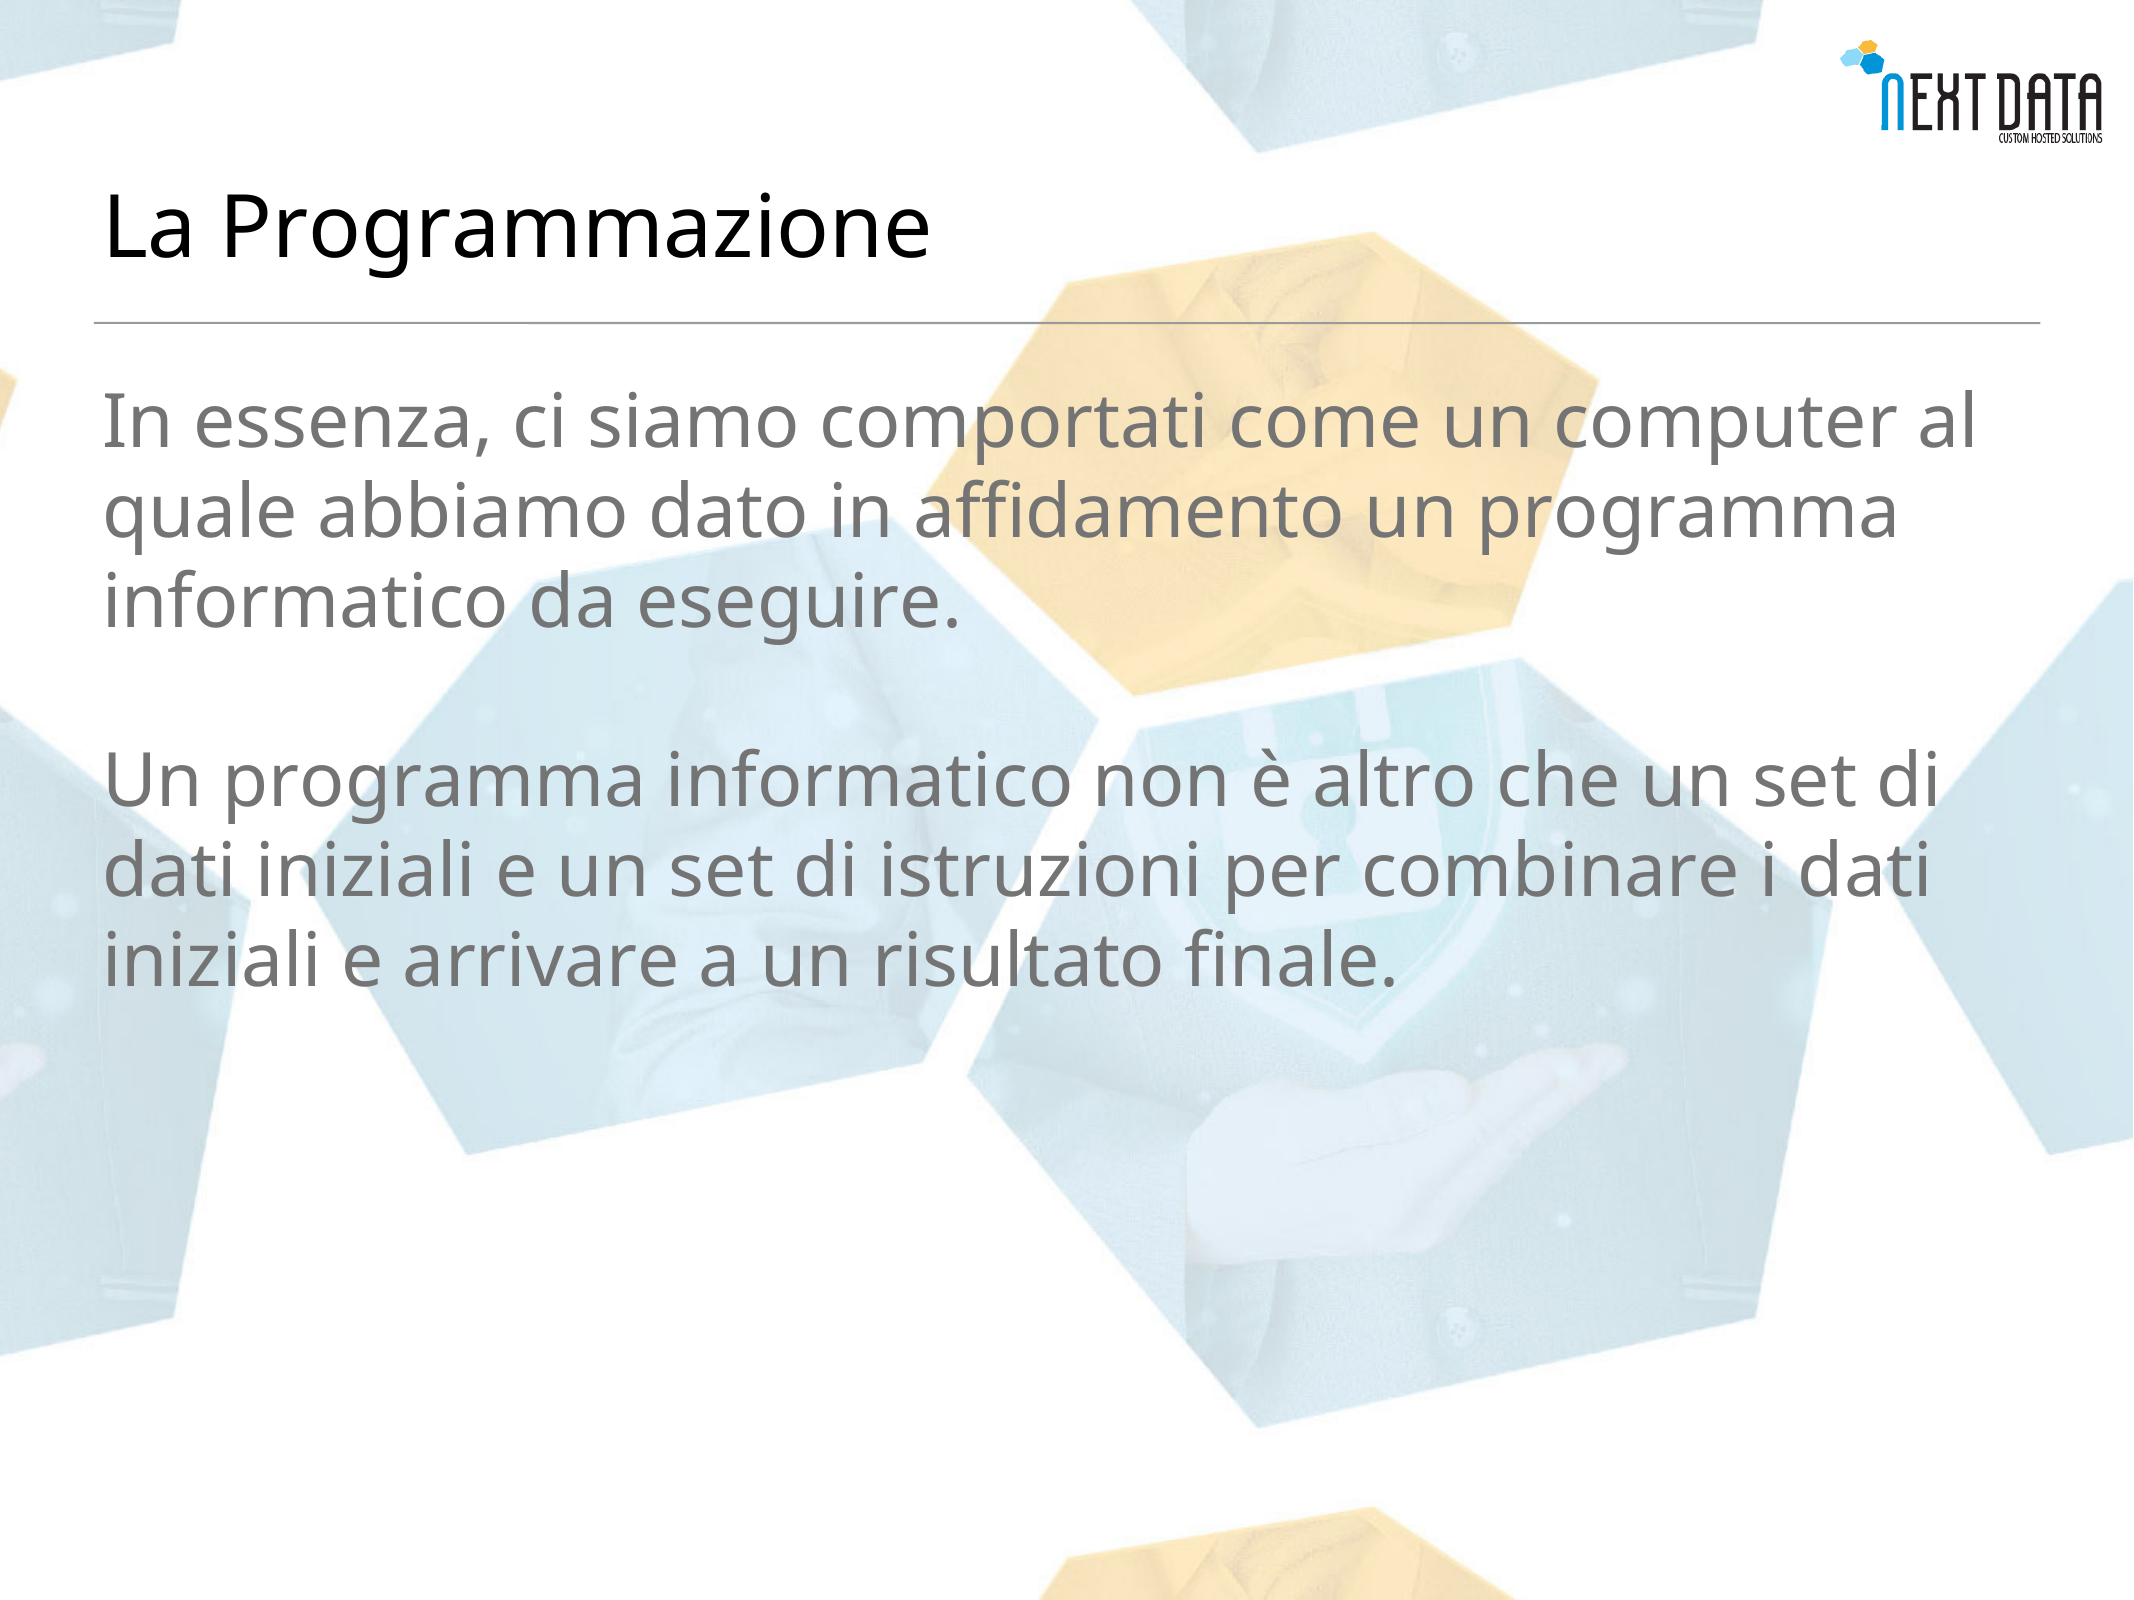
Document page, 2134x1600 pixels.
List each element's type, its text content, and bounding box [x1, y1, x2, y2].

picture [0, 0, 2134, 1600]
text_box La Programmazione [93, 54, 2040, 284]
text_box In essenza, ci siamo comportati come un computer al quale abbiamo dato in affidamento un programma informatico da eseguire. Un programma informatico non è altro che un set di dati iniziali e un set di istruzioni per combinare i dati iniziali e arrivare a un risultato finale. [93, 364, 2040, 1459]
